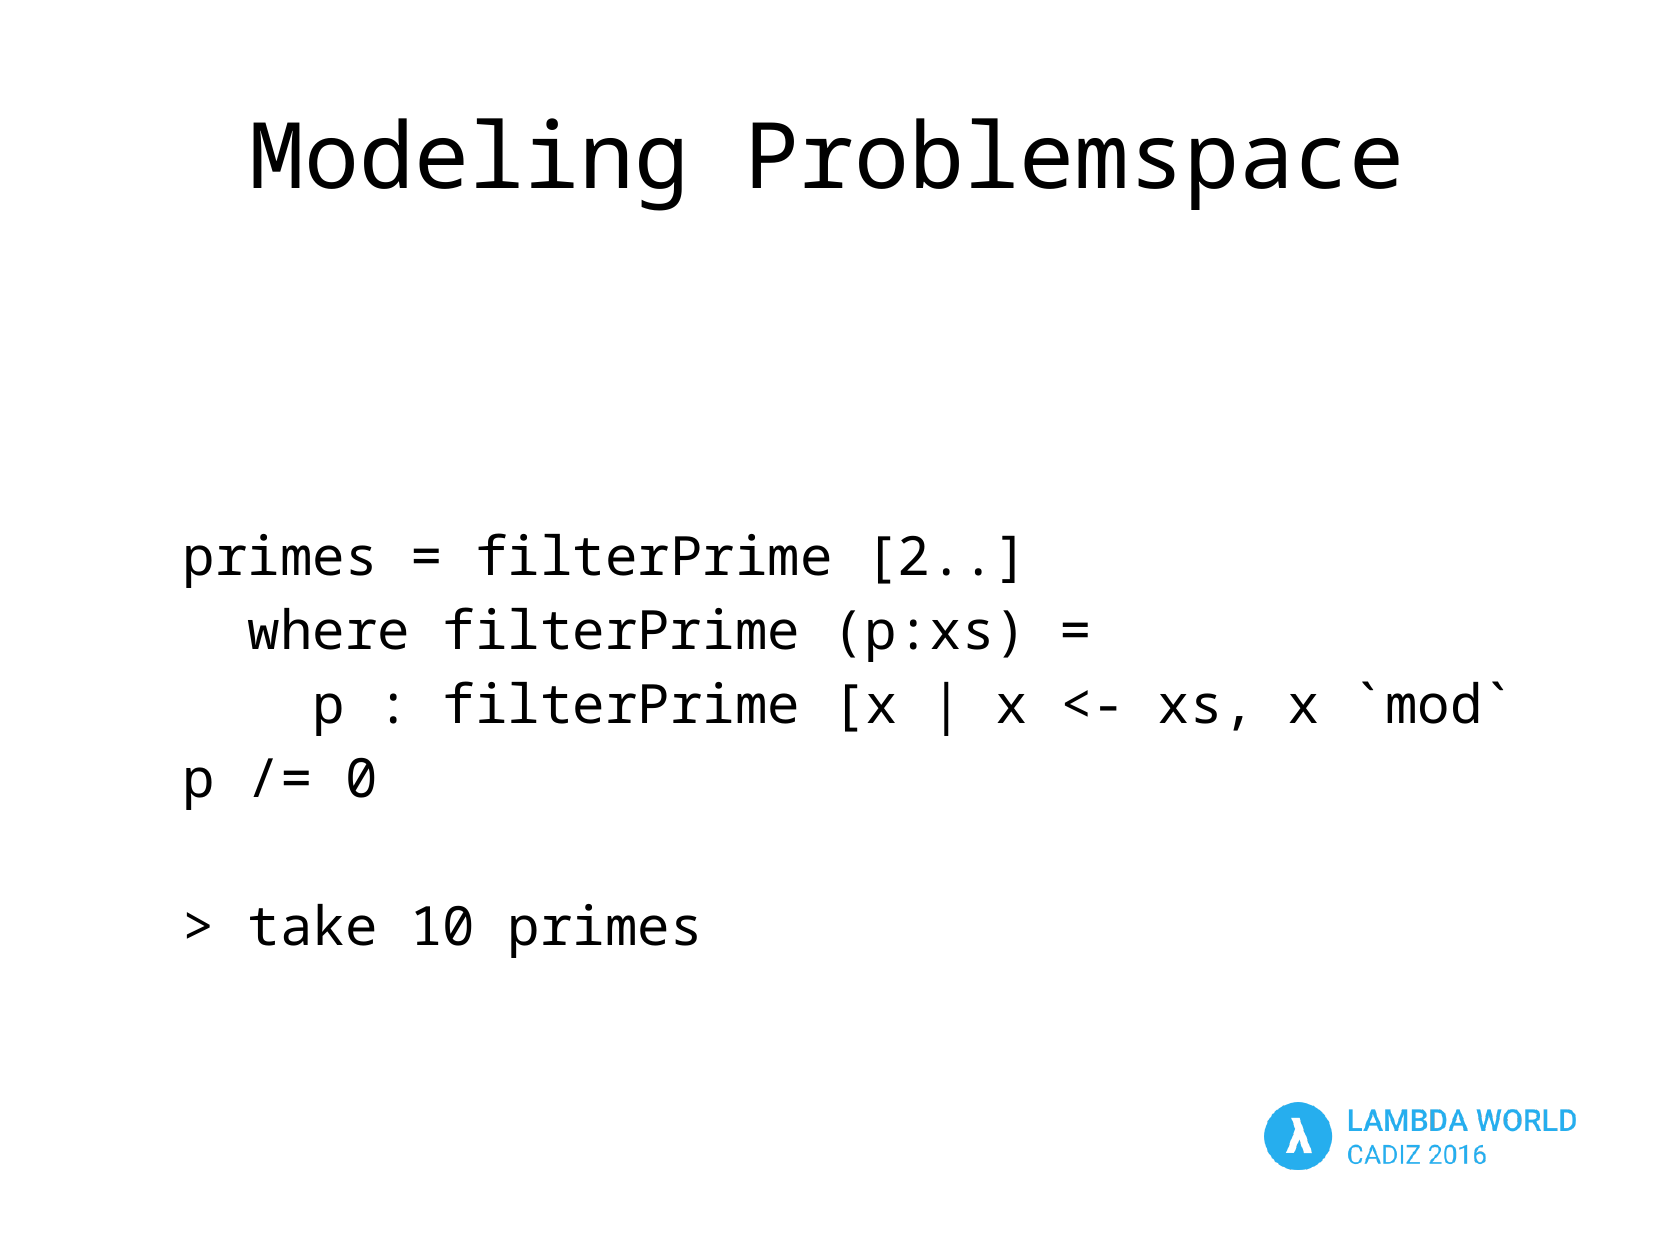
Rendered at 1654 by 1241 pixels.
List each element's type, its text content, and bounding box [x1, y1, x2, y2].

text_box primes = filterPrime [2..] where filterPrime (p:xs) = p : filterPrime [x | x <- xs, x `mod` p /= 0 > take 10 primes [168, 510, 1564, 809]
title Modeling Problemspace [82, 49, 1571, 257]
picture [1264, 1102, 1576, 1171]
